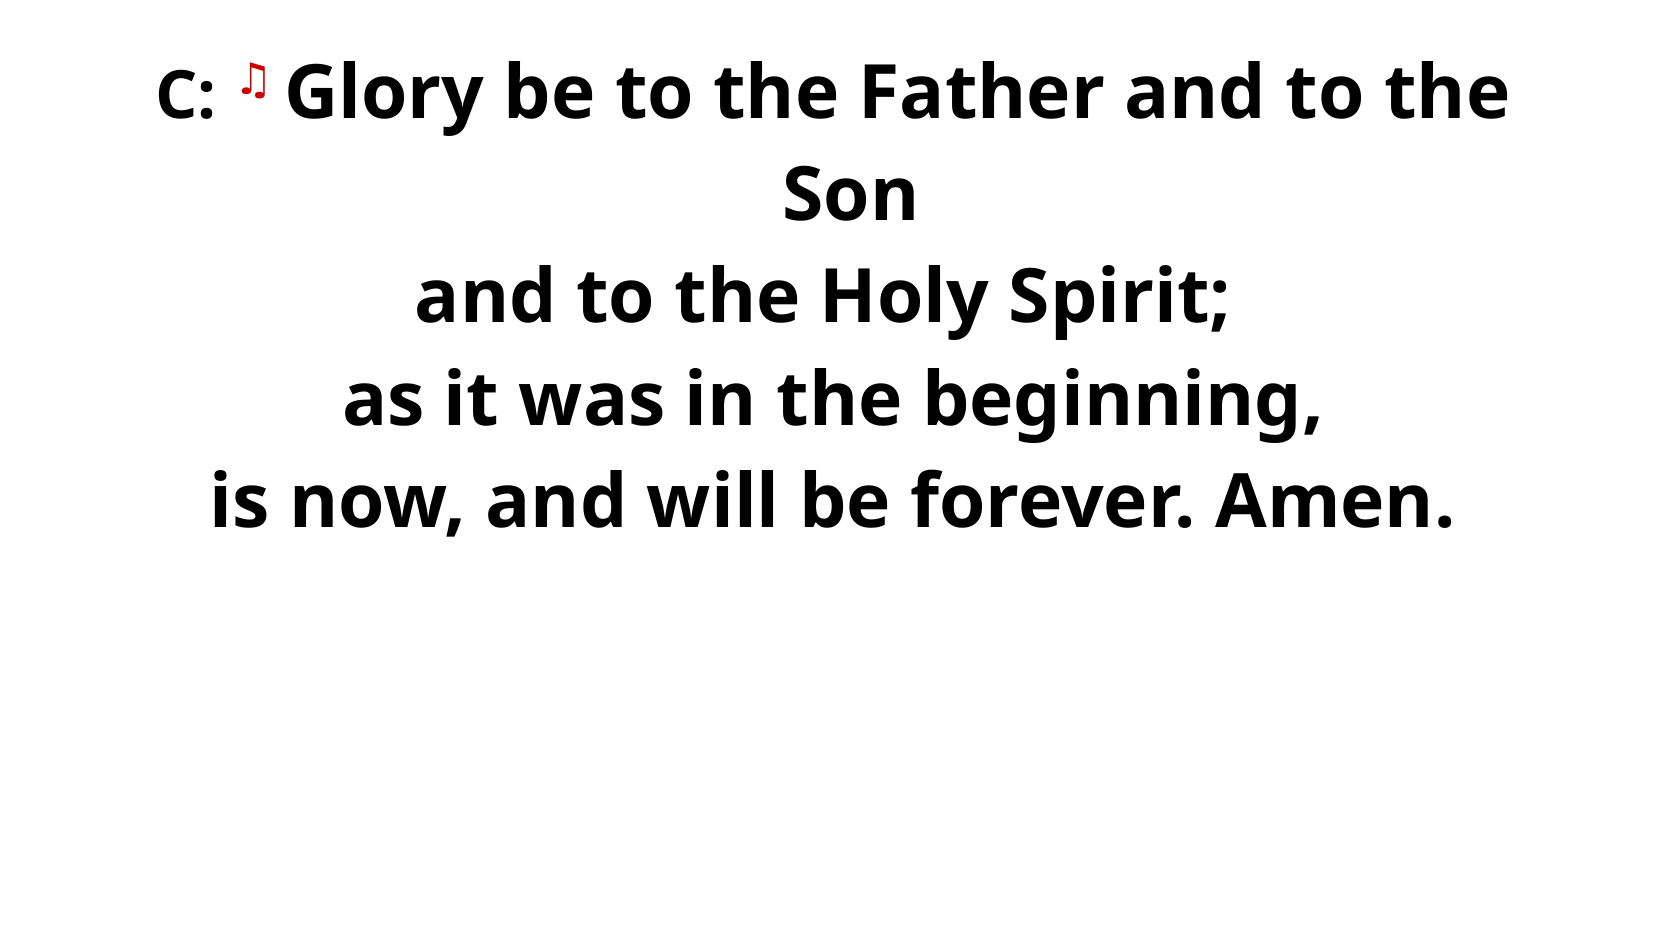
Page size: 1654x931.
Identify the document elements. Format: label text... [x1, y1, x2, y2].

text_box C: ♫ Glory be to the Father and to the Son and to the Holy Spirit; as it was in the beginning, is now, and will be forever. Amen. [75, 30, 1591, 458]
